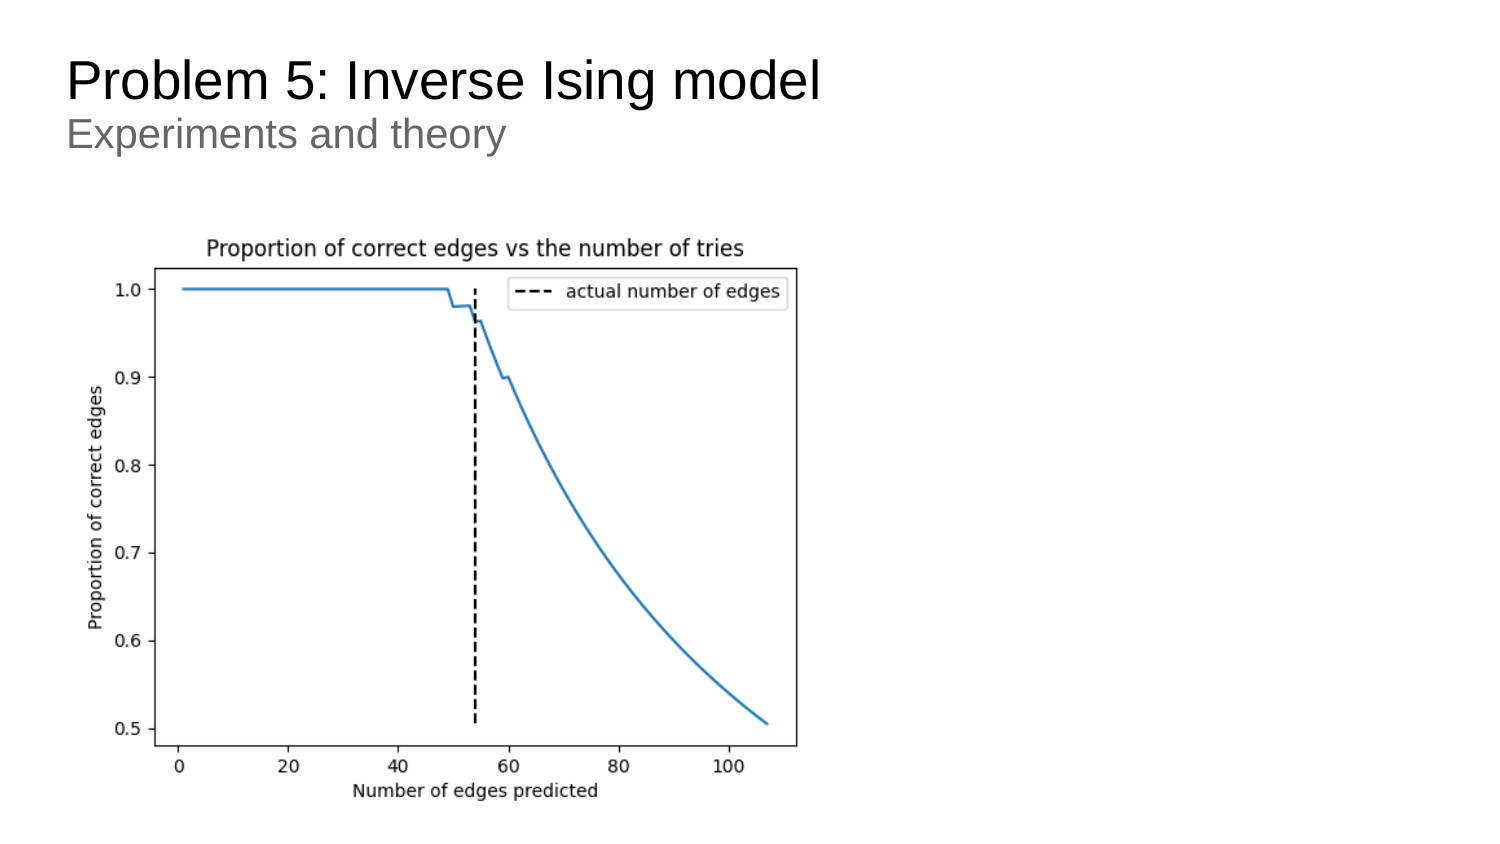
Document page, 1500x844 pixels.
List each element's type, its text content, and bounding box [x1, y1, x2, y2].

picture [51, 193, 879, 814]
title Problem 5: Inverse Ising model Experiments and theory [51, 34, 1449, 174]
